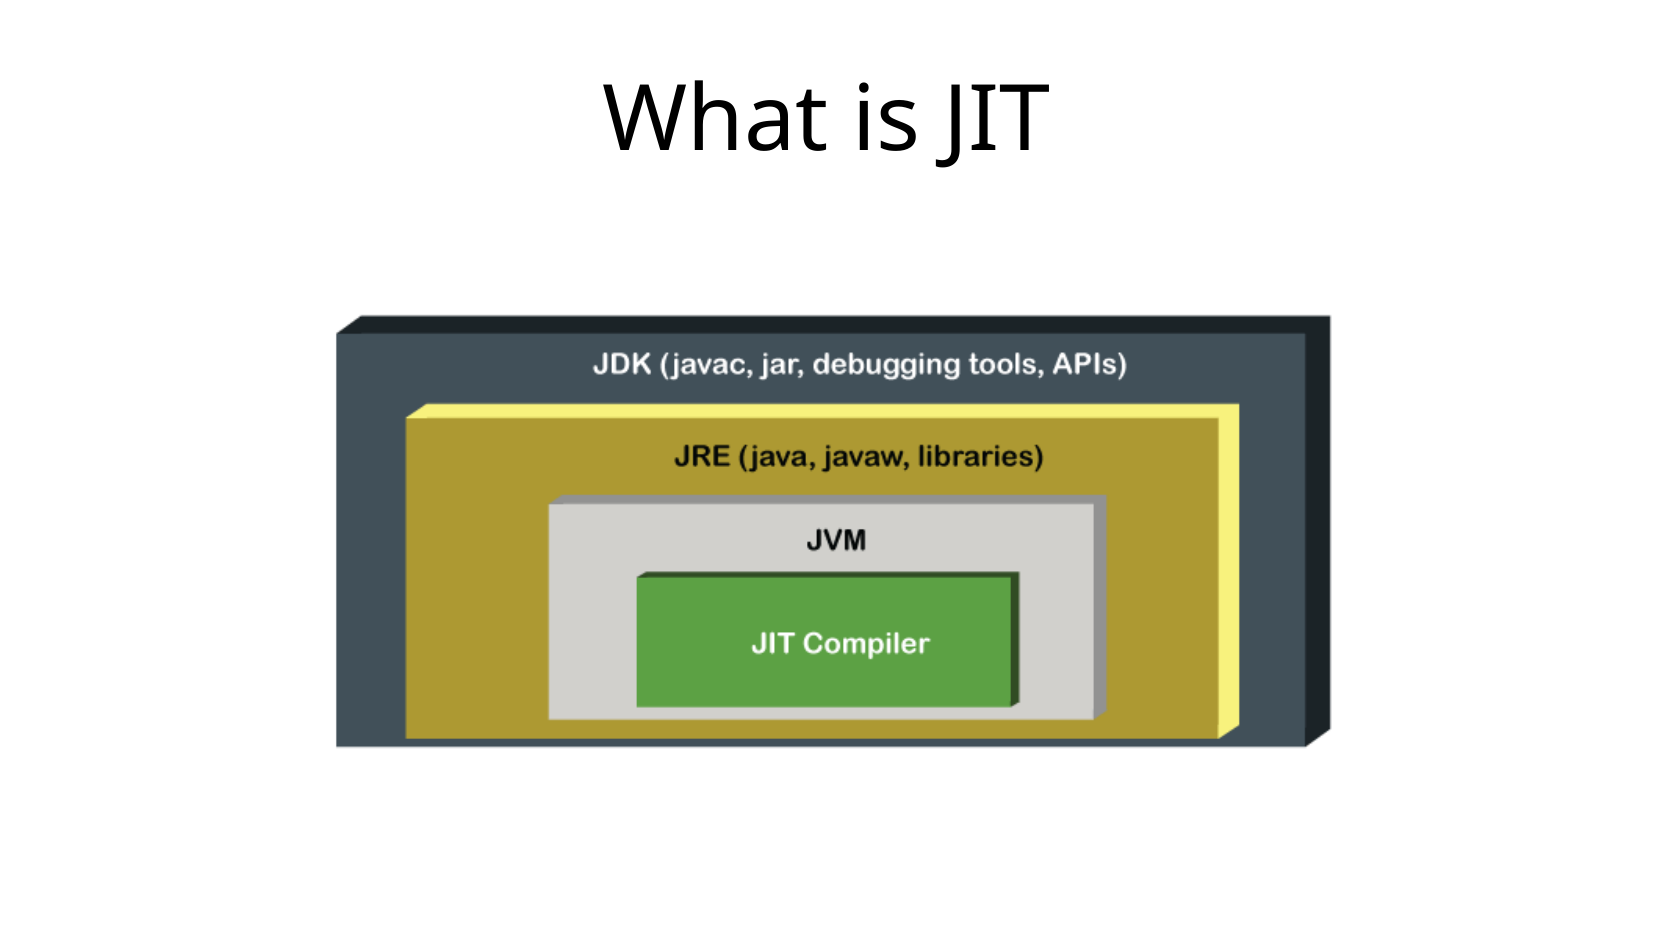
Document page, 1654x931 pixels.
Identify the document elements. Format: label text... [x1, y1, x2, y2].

title What is JIT [82, 37, 1571, 193]
picture [324, 295, 1360, 775]
